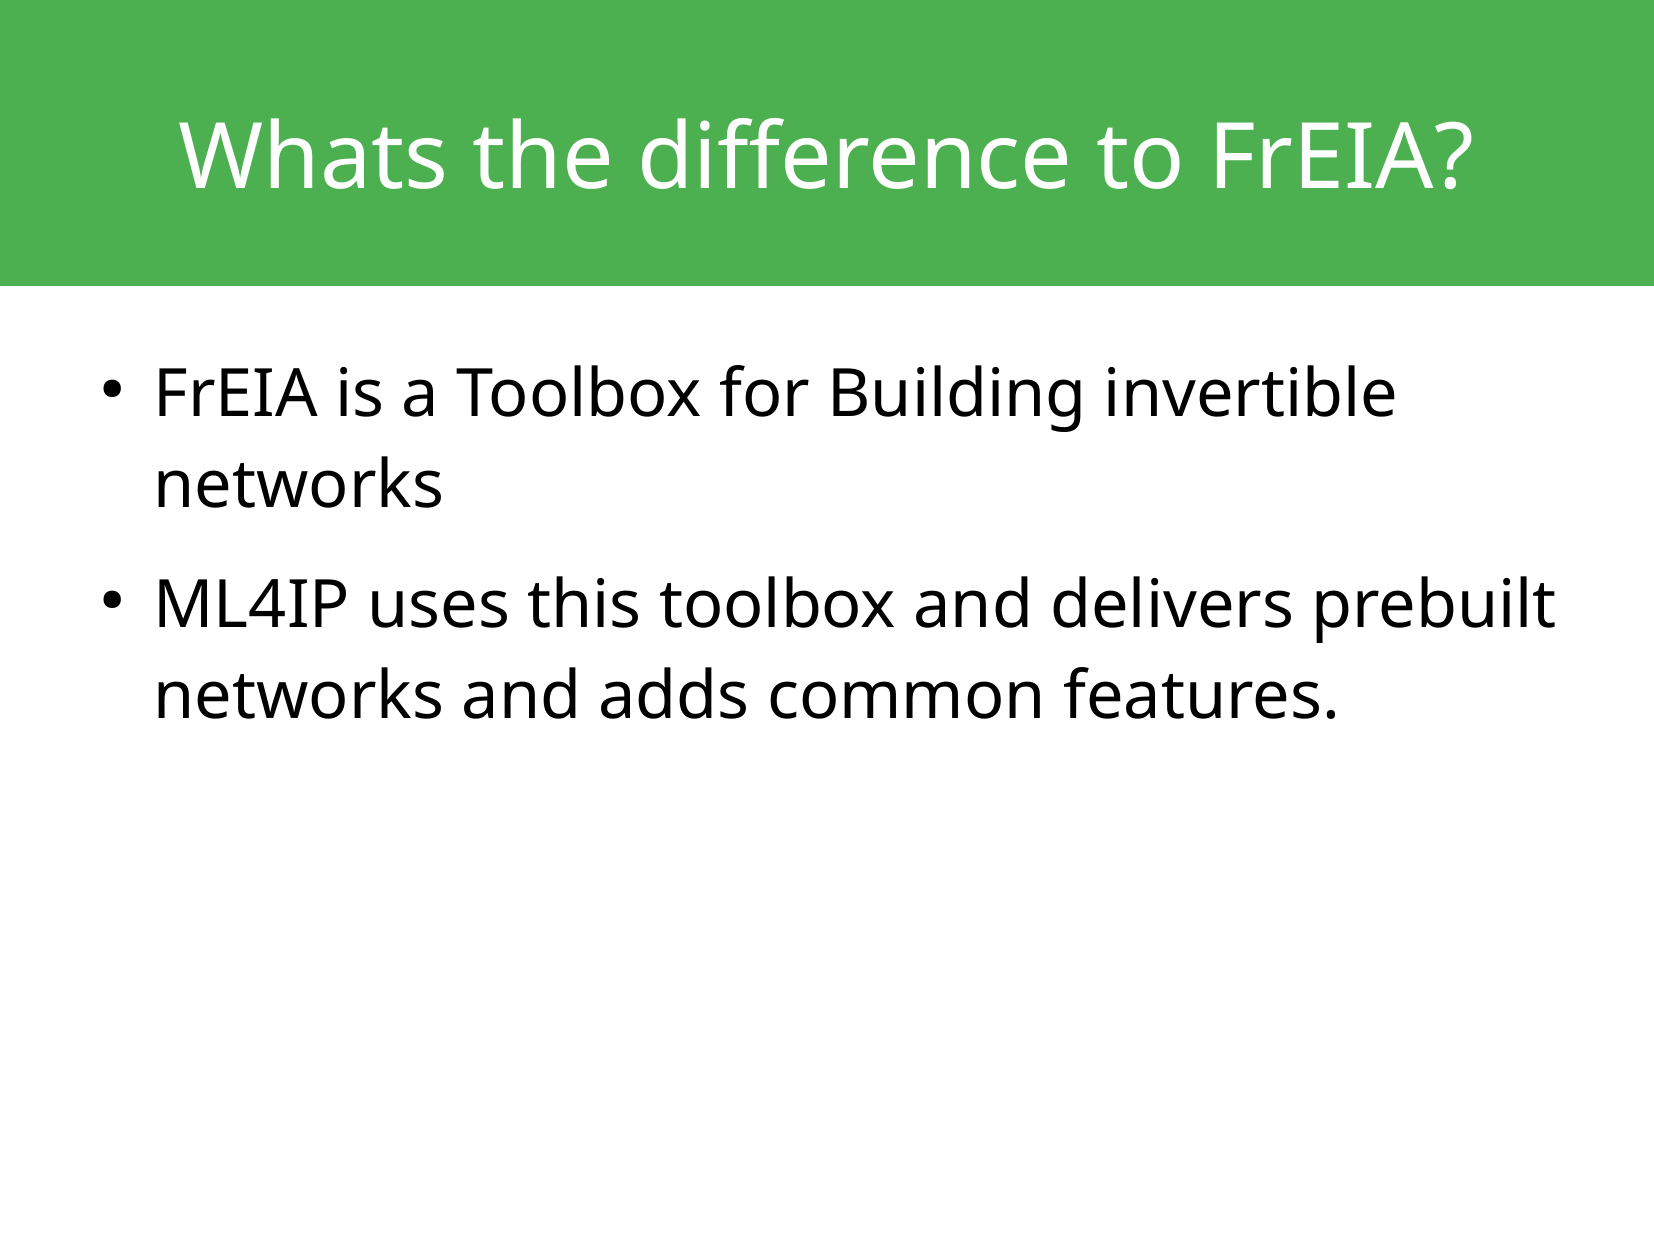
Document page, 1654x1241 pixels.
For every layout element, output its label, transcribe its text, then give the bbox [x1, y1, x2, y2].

title Whats the difference to FrEIA? [82, 49, 1571, 257]
list FrEIA is a Toolbox for Building invertible networks ML4IP uses this toolbox and delivers prebuilt networks and adds common features. [82, 345, 1571, 1201]
